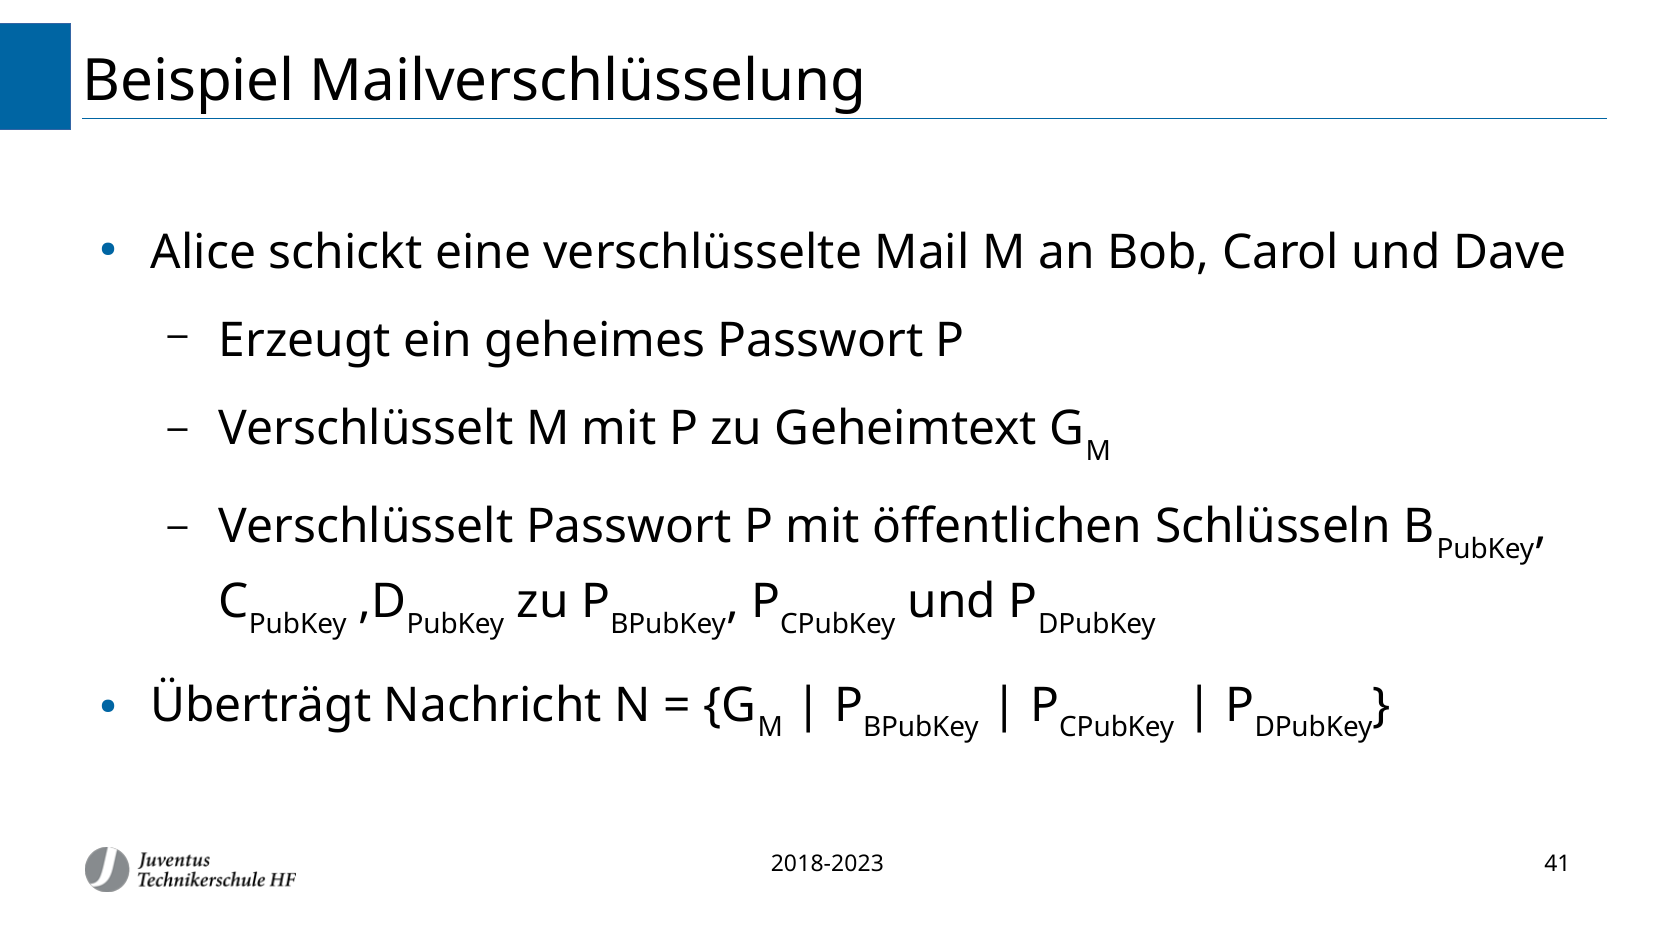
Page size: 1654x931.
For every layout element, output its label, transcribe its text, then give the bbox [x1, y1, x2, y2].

picture [85, 847, 296, 892]
title Beispiel Mailverschlüsselung [82, 37, 1571, 119]
list Alice schickt eine verschlüsselte Mail M an Bob, Carol und Dave Erzeugt ein geheimes Passwort P Verschlüsselt M mit P zu Geheimtext GM Verschlüsselt Passwort P mit öffentlichen Schlüsseln BPubKey, CPubKey ,DPubKey zu PBPubKey, PCPubKey und PDPubKey Überträgt Nachricht N = {GM | PBPubKey | PCPubKey | PDPubKey} [82, 217, 1571, 758]
